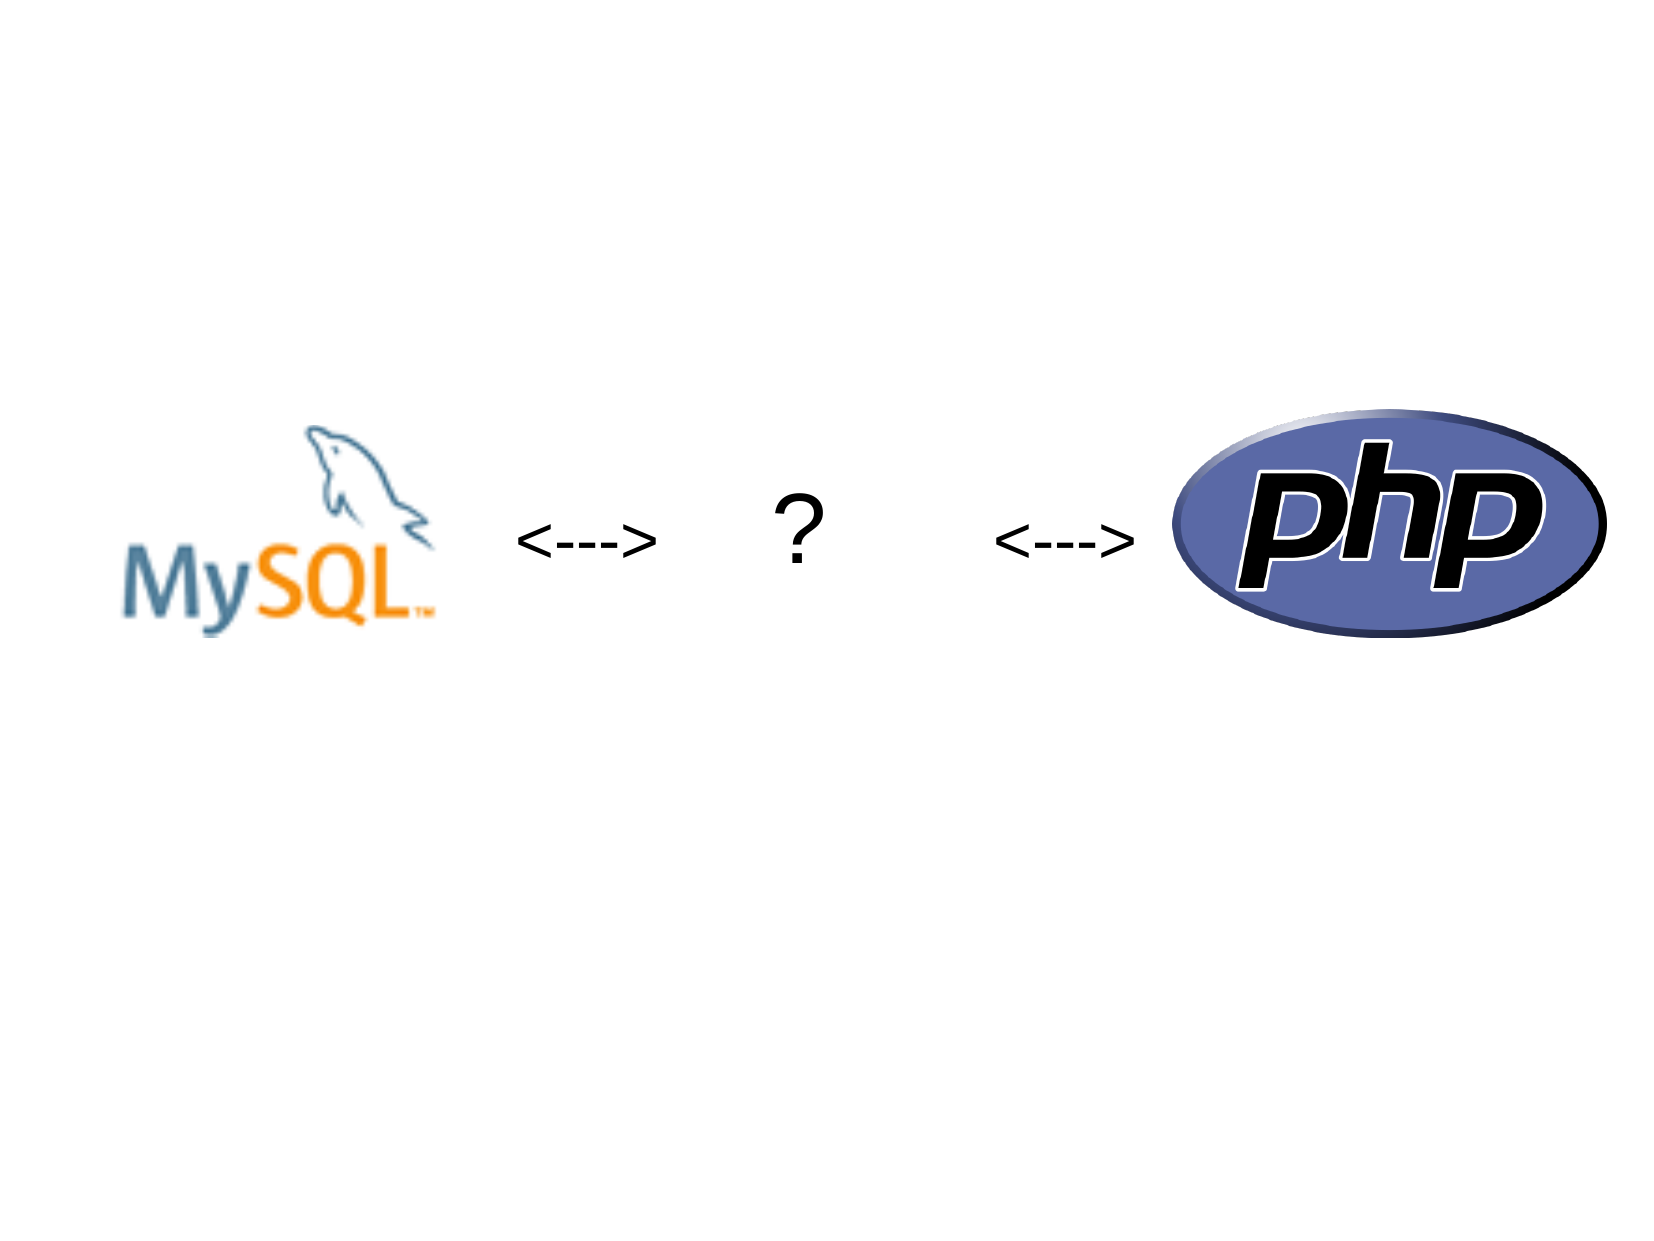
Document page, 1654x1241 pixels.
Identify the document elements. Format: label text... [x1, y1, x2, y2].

picture [1172, 409, 1607, 638]
subtitle <---> ? <---> [82, 49, 1571, 1010]
picture [74, 425, 485, 638]
